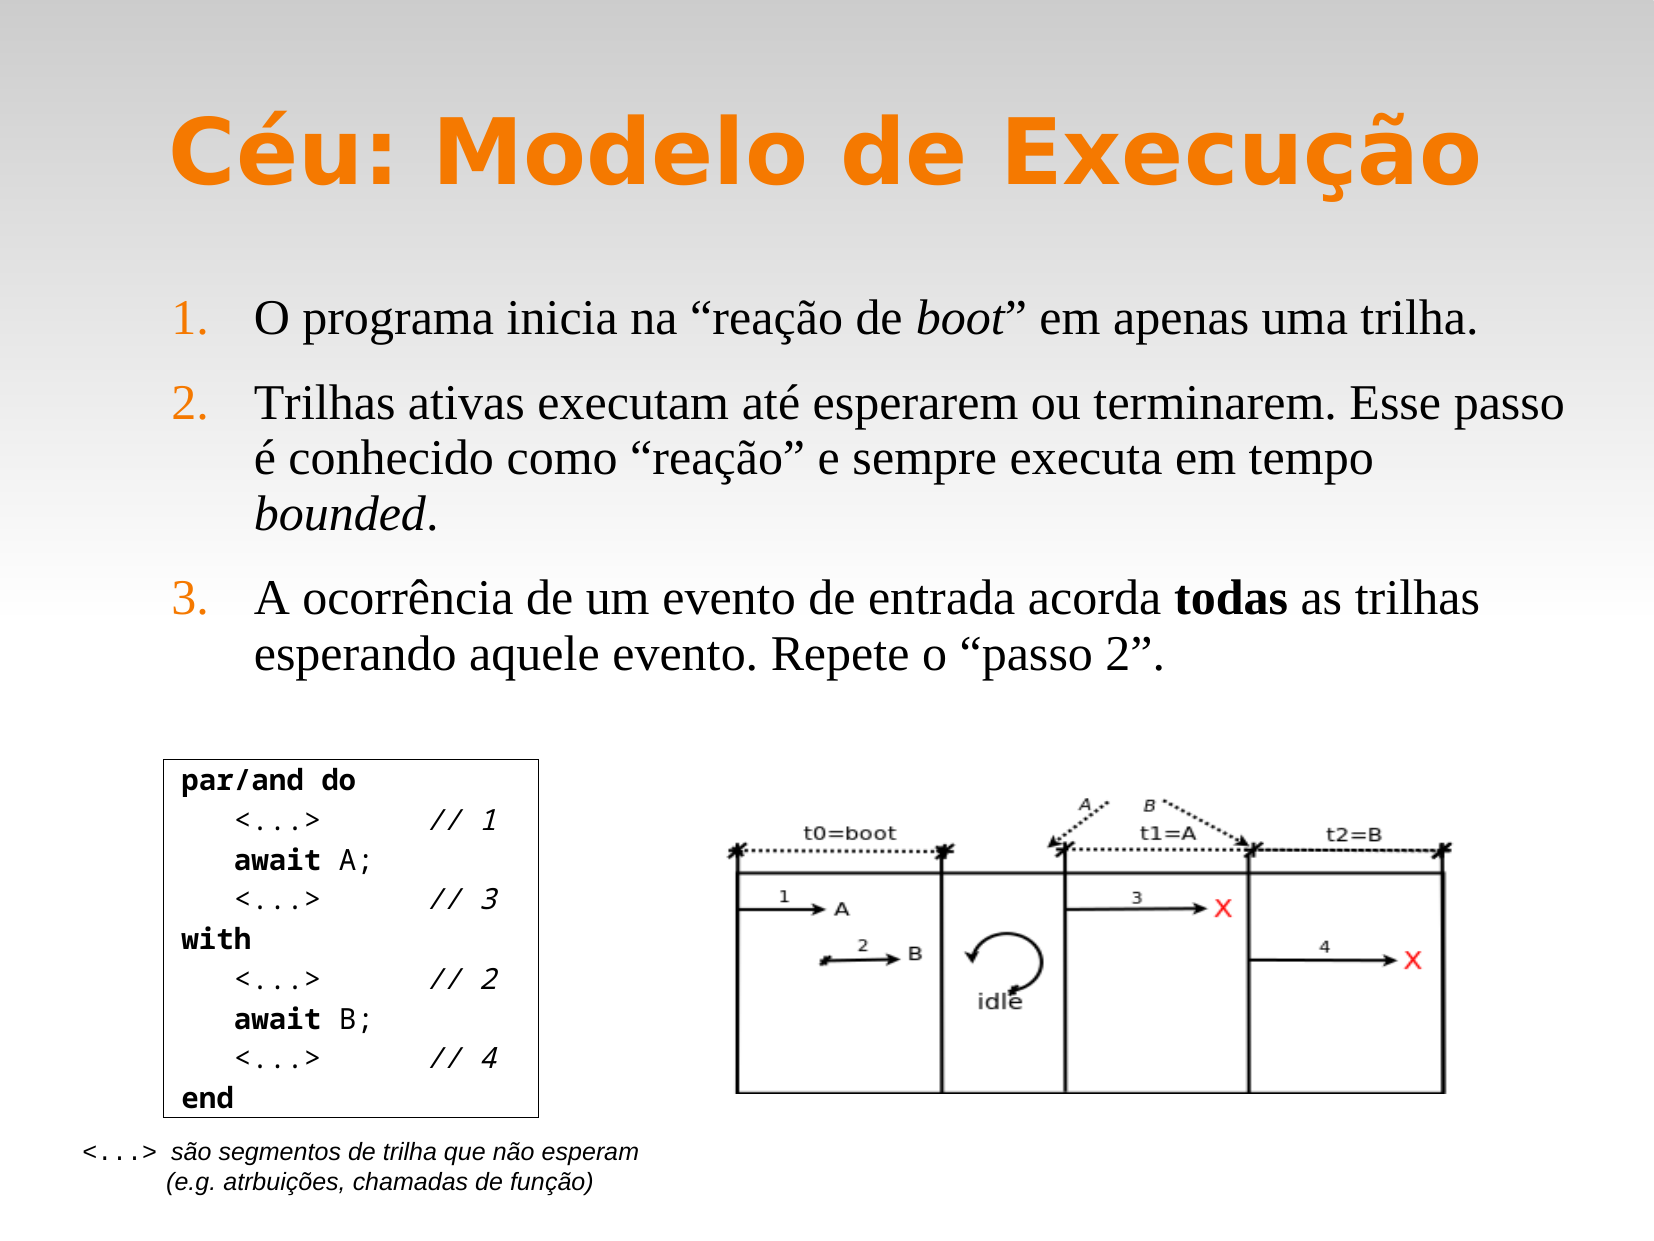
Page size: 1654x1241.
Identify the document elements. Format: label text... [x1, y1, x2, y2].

list O programa inicia na “reação de boot” em apenas uma trilha. Trilhas ativas executam até esperarem ou terminarem. Esse passo é conhecido como “reação” e sempre executa em tempo bounded. A ocorrência de um evento de entrada acorda todas as trilhas esperando aquele evento. Repete o “passo 2”. [82, 290, 1571, 1109]
title Céu: Modelo de Execução [82, 49, 1571, 257]
picture [702, 797, 1477, 1094]
text_box <...> são segmentos de trilha que não esperam (e.g. atrbuições, chamadas de função) [67, 1130, 656, 1205]
text_box par/and do <...> // 1 await A; <...> // 3 with <...> // 2 await B; <...> // 4 end [163, 769, 539, 1107]
